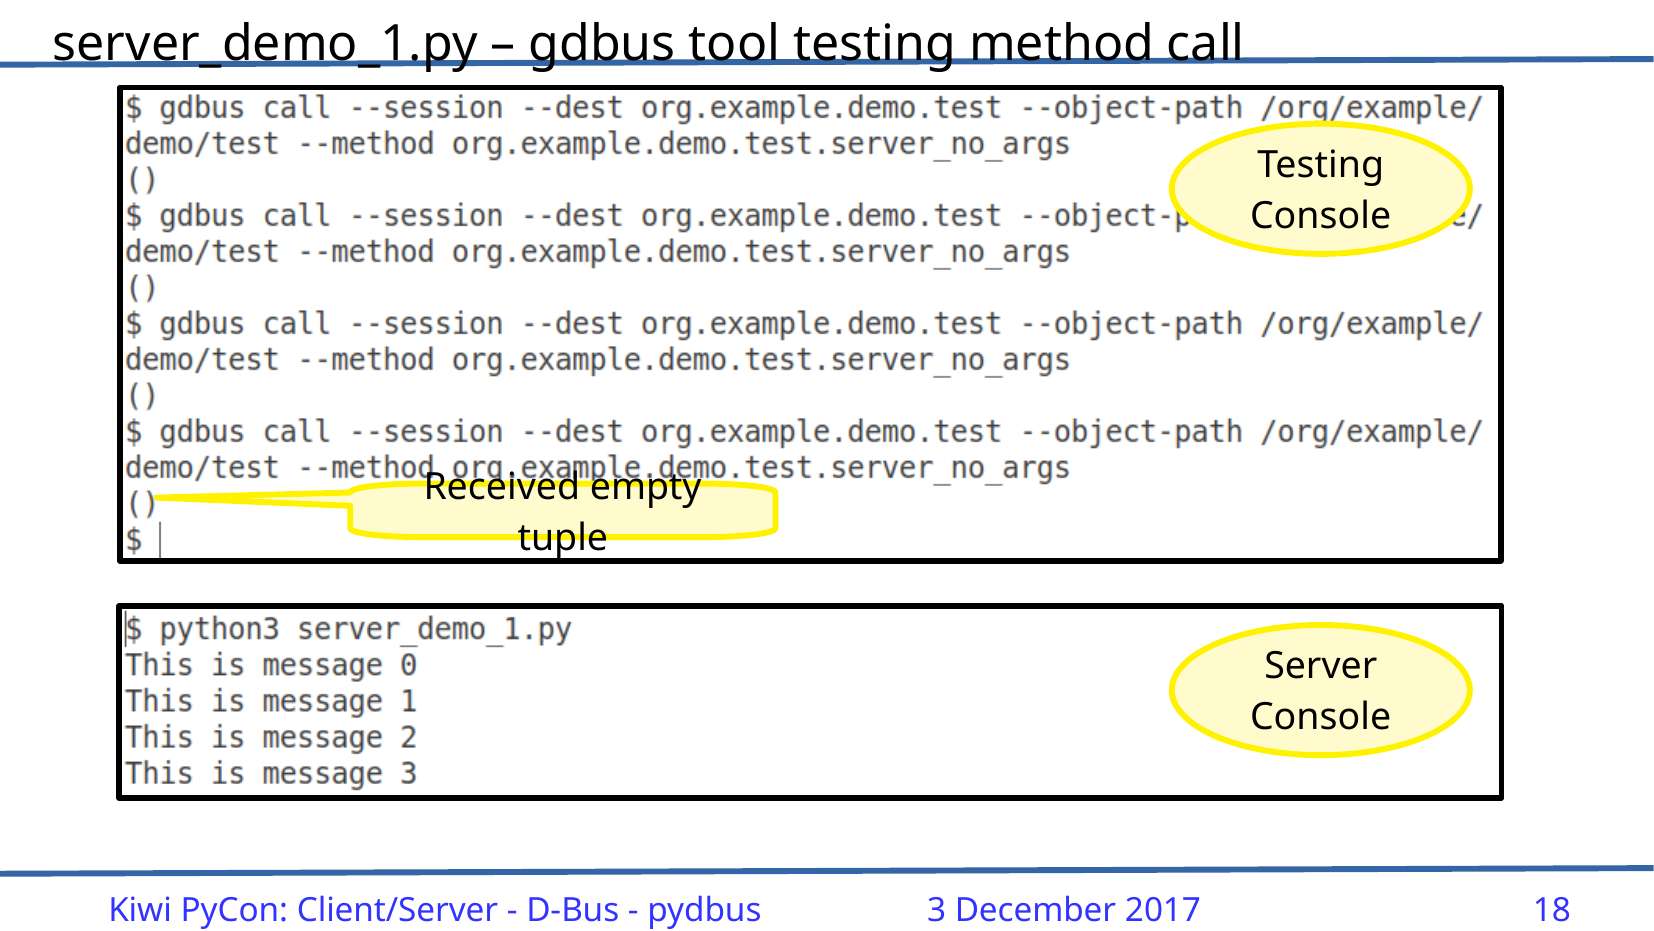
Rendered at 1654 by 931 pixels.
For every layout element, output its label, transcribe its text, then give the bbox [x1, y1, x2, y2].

picture [122, 90, 1498, 558]
picture [537, 538, 548, 548]
picture [430, 475, 440, 483]
text_box Testing Console [1171, 123, 1470, 254]
text_box server_demo_1.py – gdbus tool testing method call [37, 0, 1540, 76]
text_box Received empty tuple [156, 483, 776, 538]
text_box Server Console [1171, 624, 1470, 756]
picture [560, 538, 572, 548]
picture [122, 608, 1499, 795]
